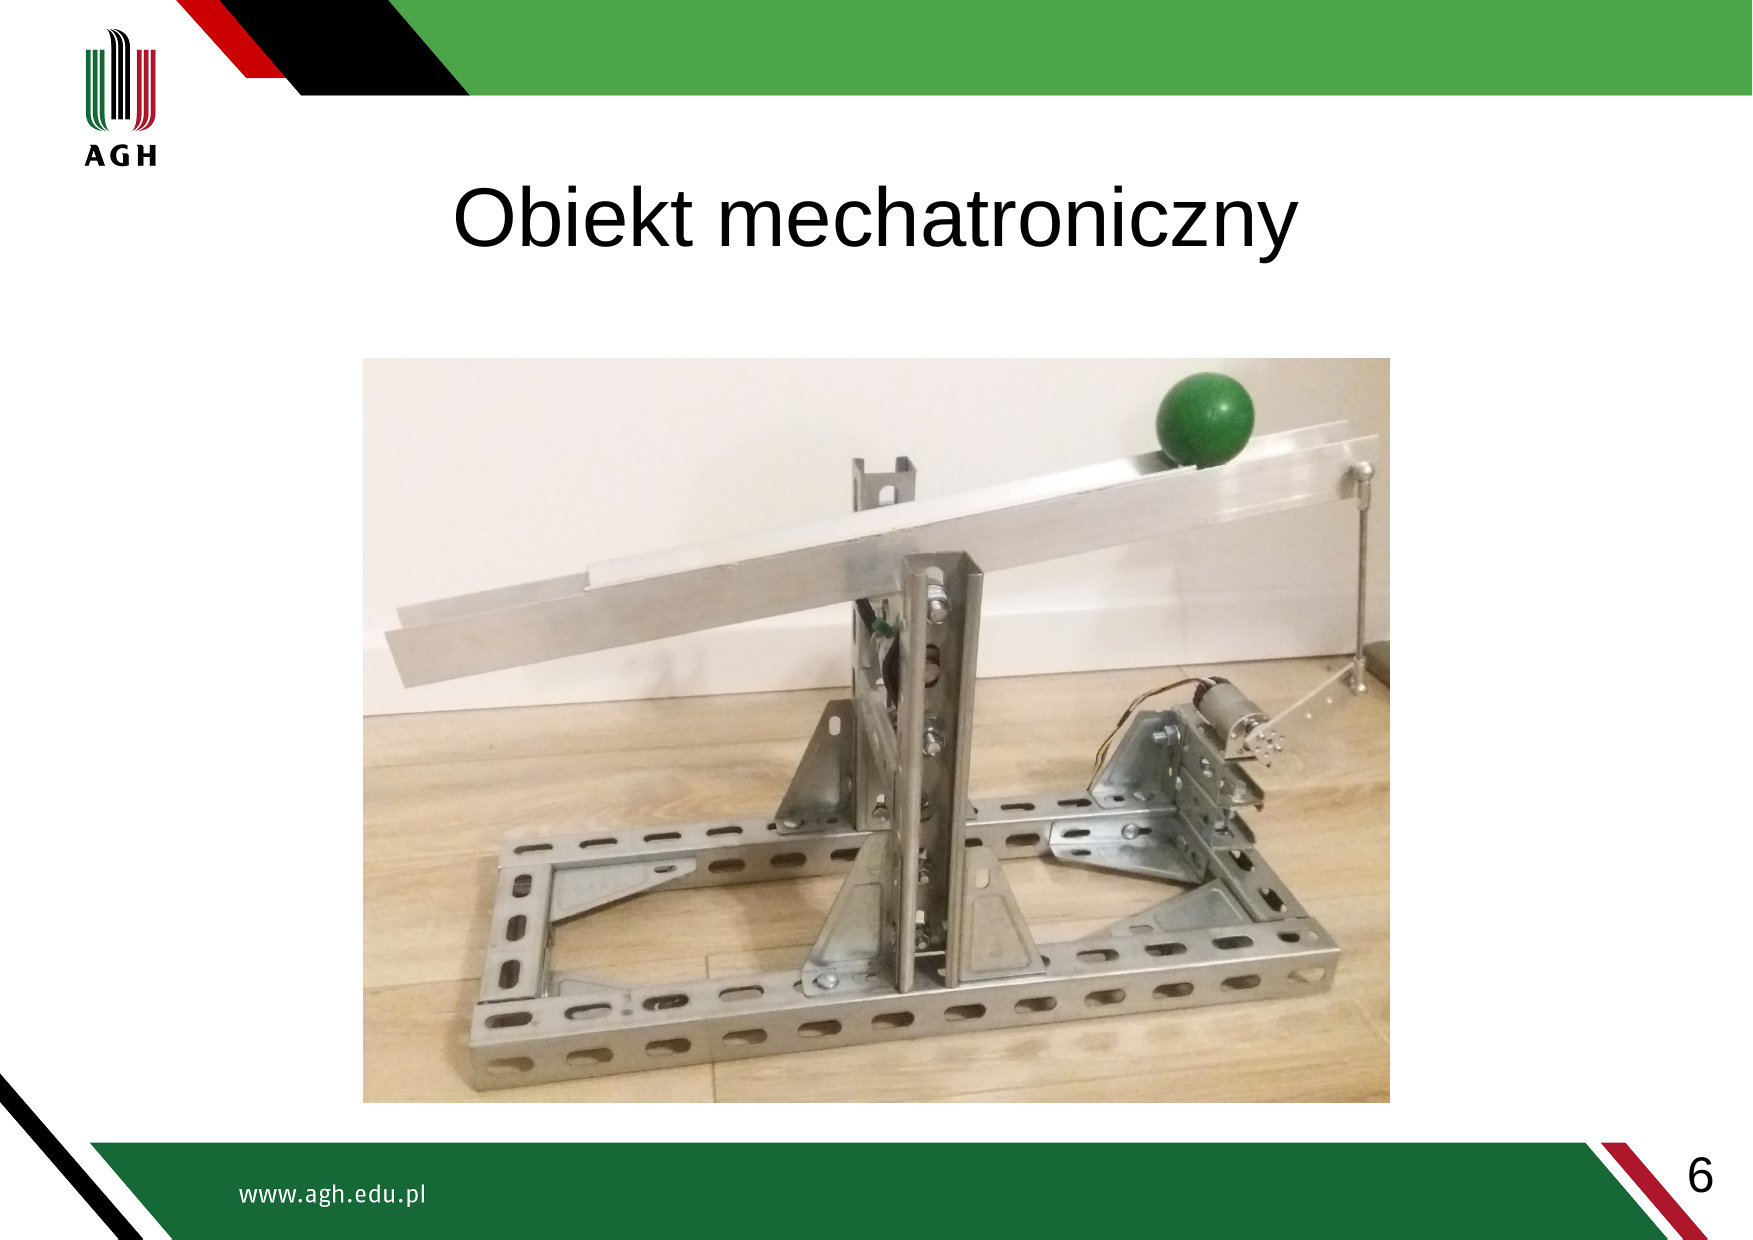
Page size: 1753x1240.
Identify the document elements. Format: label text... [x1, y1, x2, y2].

title Obiekt mechatroniczny [131, 105, 1622, 323]
picture [0, 0, 1753, 1240]
